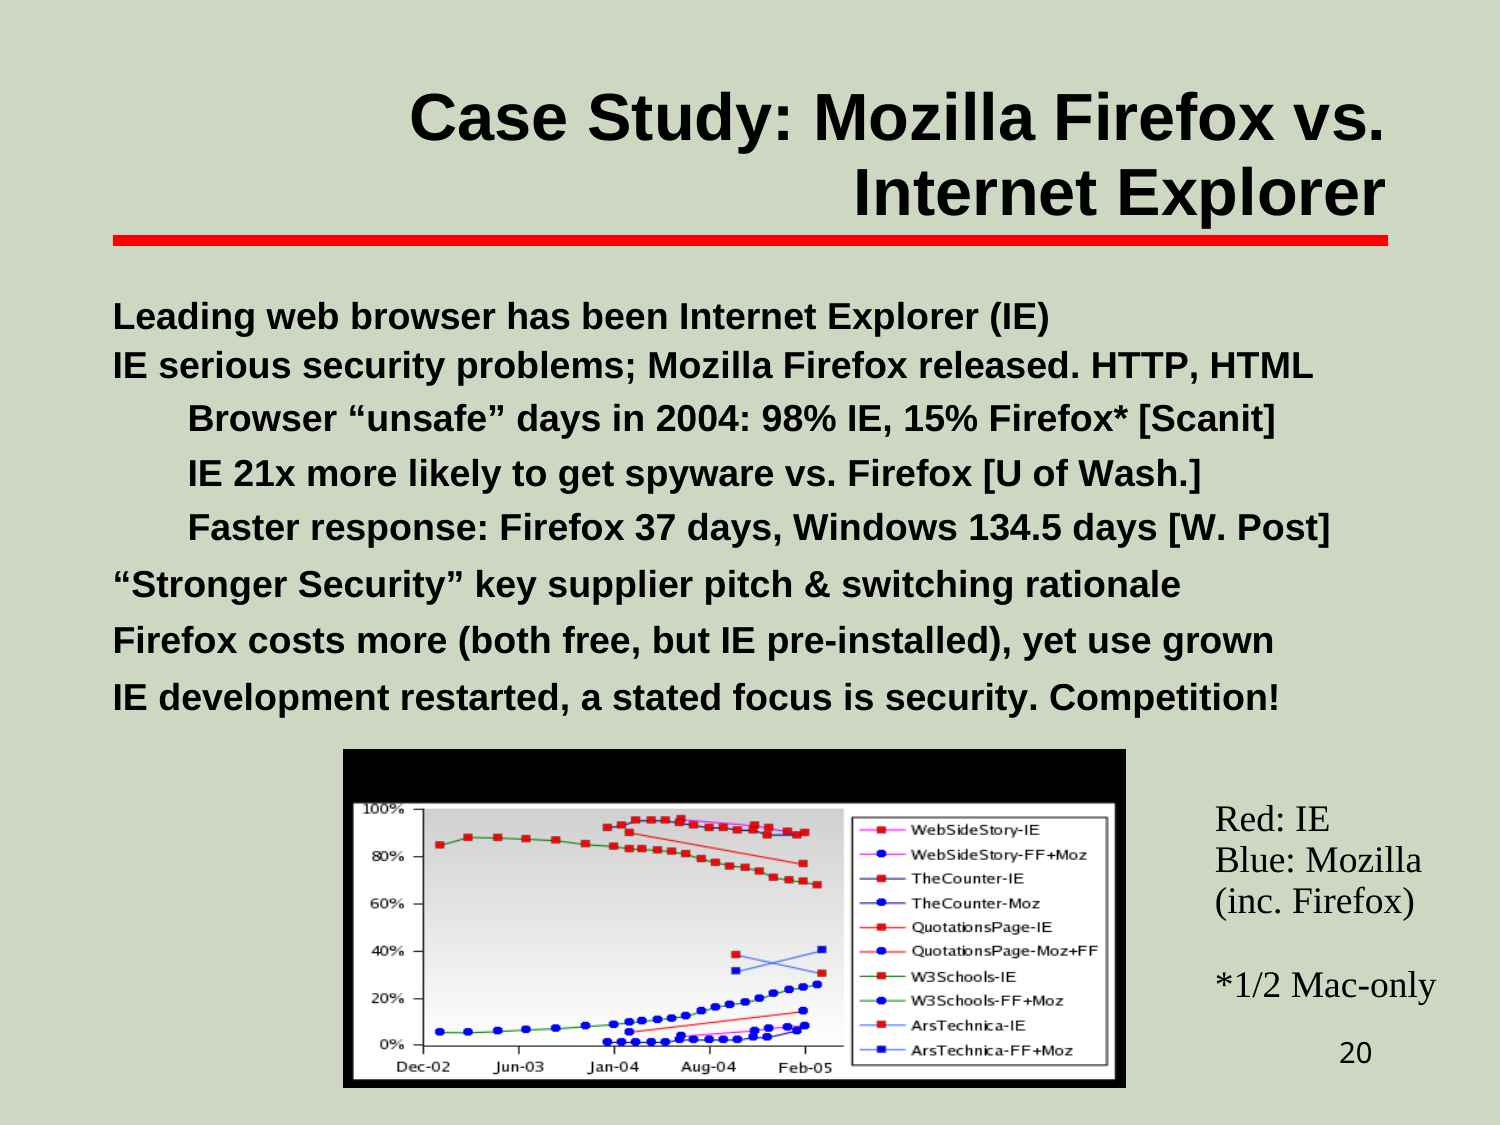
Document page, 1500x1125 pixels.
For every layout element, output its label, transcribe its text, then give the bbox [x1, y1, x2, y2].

list Leading web browser has been Internet Explorer (IE) IE serious security problems; Mozilla Firefox released. HTTP, HTML Browser “unsafe” days in 2004: 98% IE, 15% Firefox* [Scanit] IE 21x more likely to get spyware vs. Firefox [U of Wash.] Faster response: Firefox 37 days, Windows 134.5 days [W. Post] “Stronger Security” key supplier pitch & switching rationale Firefox costs more (both free, but IE pre-installed), yet use grown IE development restarted, a stated focus is security. Competition! [112, 299, 1388, 1111]
picture [343, 749, 1126, 1088]
title Case Study: Mozilla Firefox vs. Internet Explorer [337, 79, 1388, 230]
text_box Red: IE Blue: Mozilla (inc. Firefox) *1/2 Mac-only [1200, 790, 1463, 1013]
